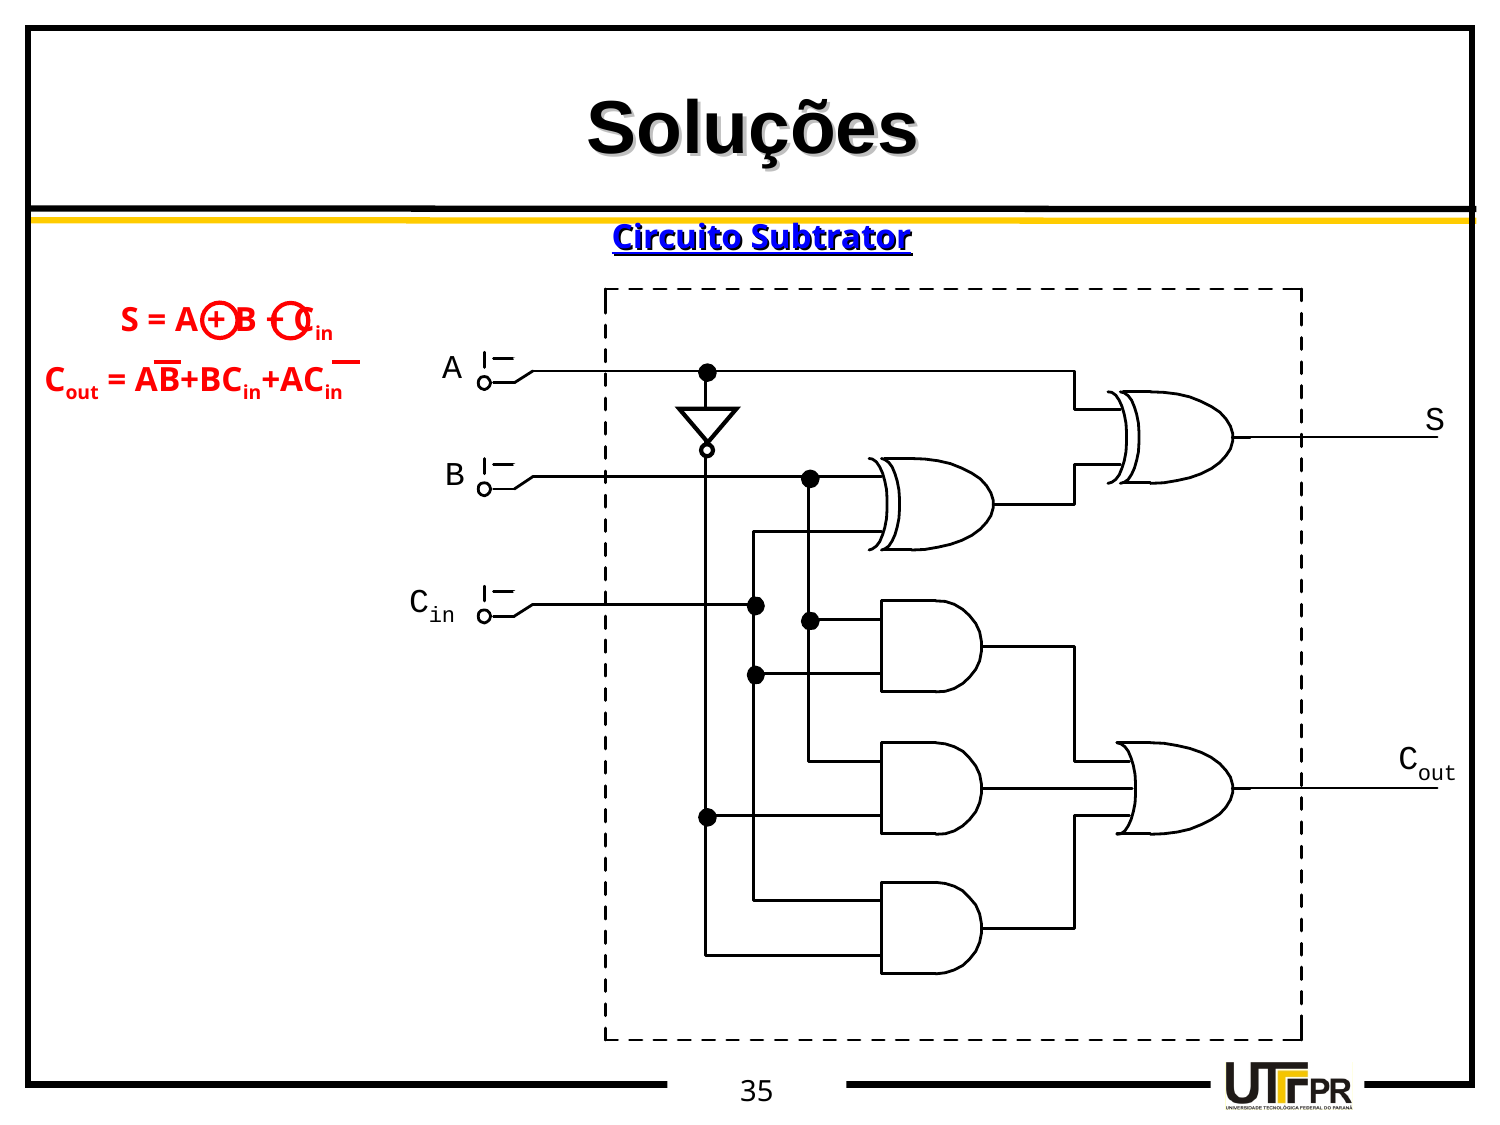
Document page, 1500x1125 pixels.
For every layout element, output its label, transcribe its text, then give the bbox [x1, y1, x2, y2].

chart [383, 270, 1459, 1060]
text_box [701, 444, 714, 457]
title Soluções [29, 85, 1477, 180]
text_box [679, 408, 737, 443]
text_box Cout = AB+BCin+ACin [29, 350, 443, 411]
text_box S = A + B + Cin [105, 290, 349, 350]
picture [1225, 1062, 1353, 1110]
text_box Circuito Subtrator [596, 207, 927, 264]
